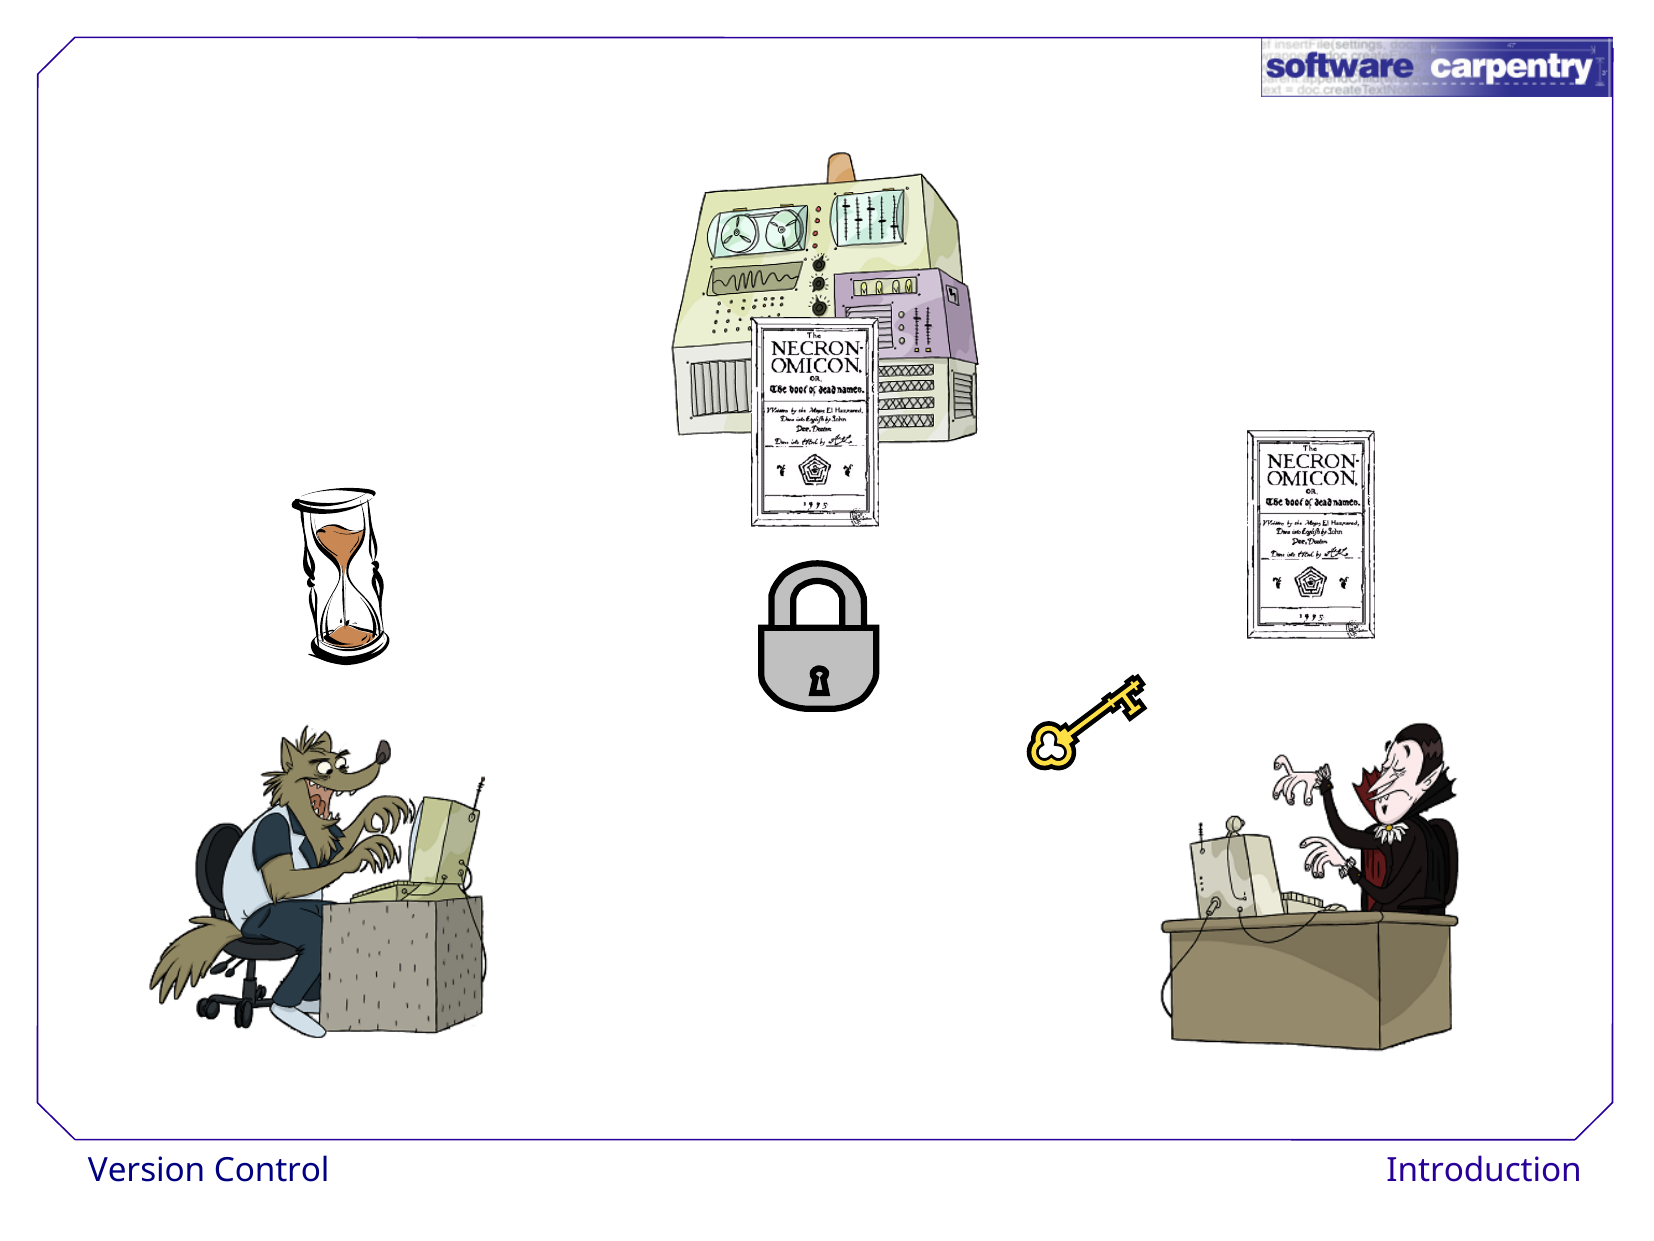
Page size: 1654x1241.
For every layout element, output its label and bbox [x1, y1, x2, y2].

picture [1247, 430, 1375, 640]
picture [1025, 673, 1474, 1067]
picture [137, 705, 516, 1069]
text_box [761, 563, 877, 709]
picture [637, 119, 1020, 527]
picture [290, 487, 393, 668]
picture [1261, 39, 1613, 97]
